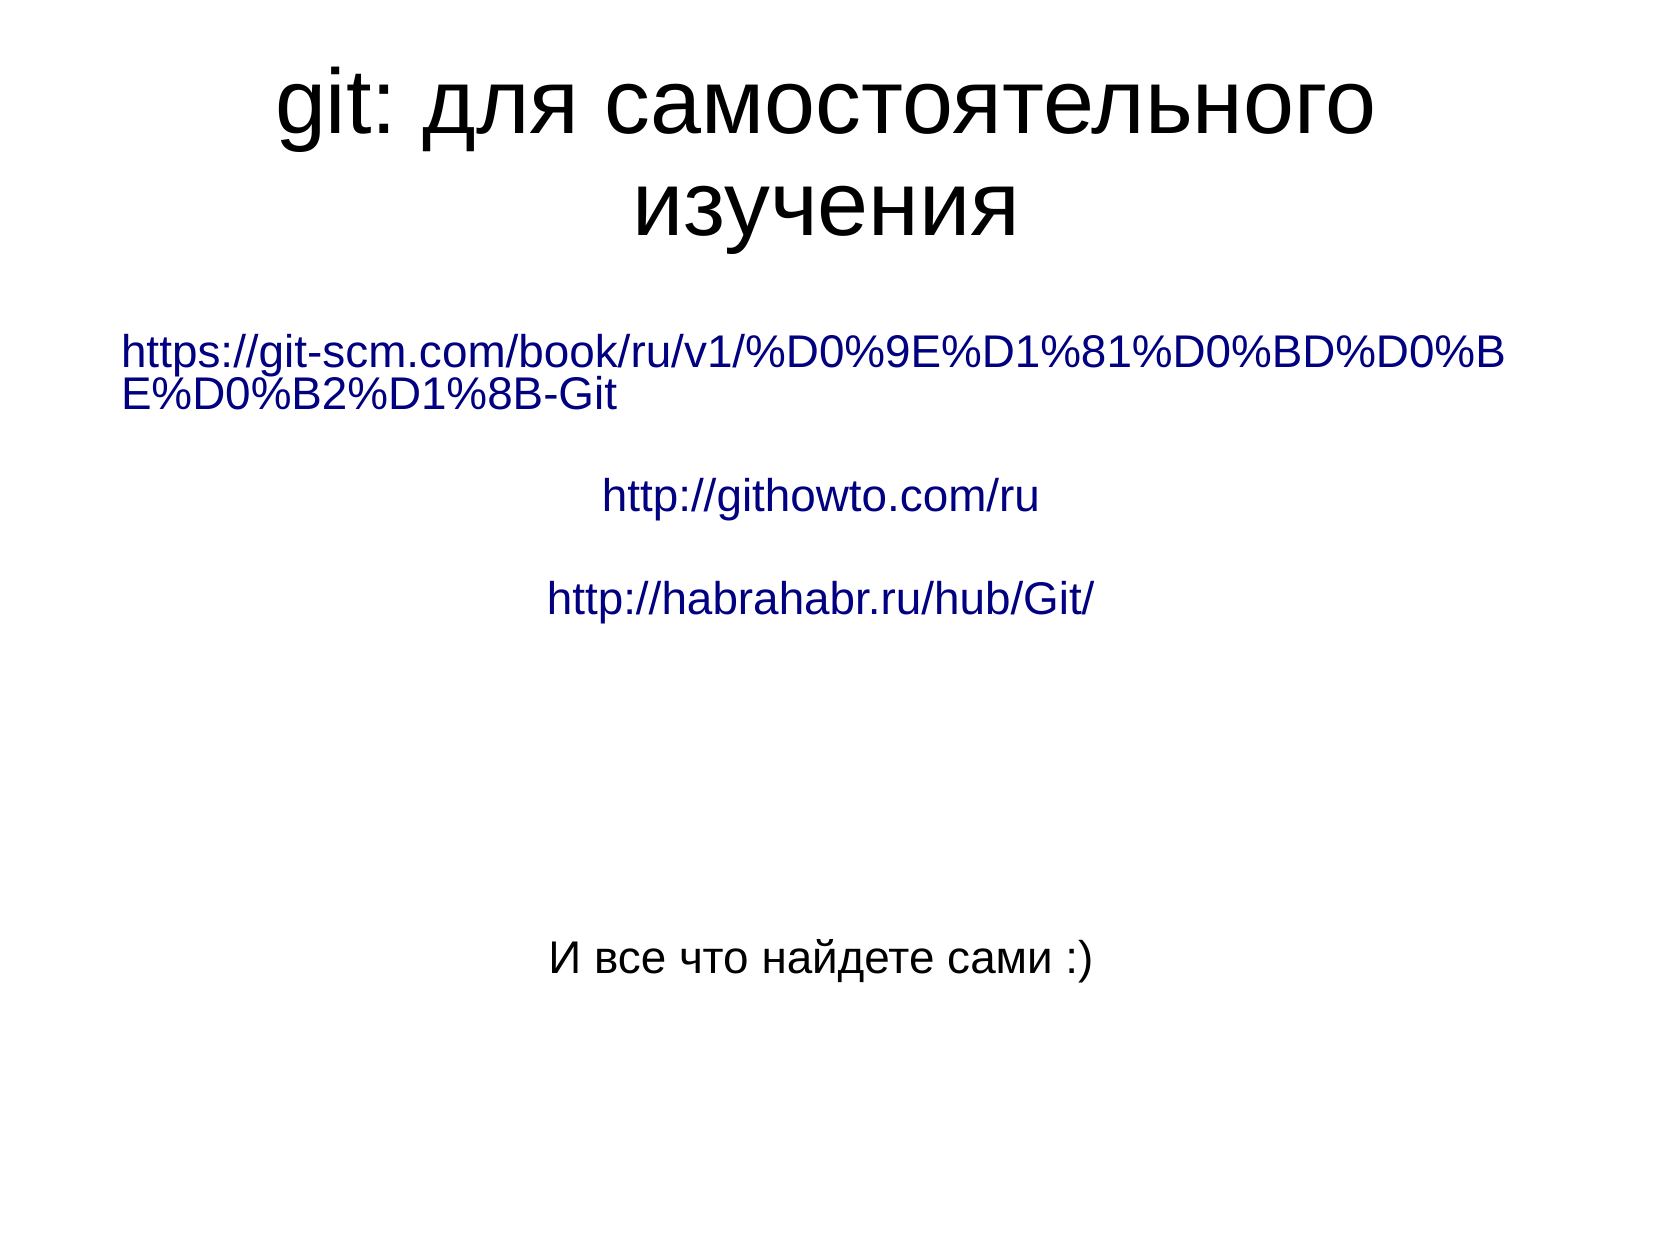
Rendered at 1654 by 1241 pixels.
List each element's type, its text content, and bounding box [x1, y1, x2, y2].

title git: для самостоятельного изучения [82, 49, 1571, 257]
text_box https://git-scm.com/book/ru/v1/%D0%9E%D1%81%D0%BD%D0%BE%D0%B2%D1%8B-Git http://githowto.com/ru http://habrahabr.ru/hub/Git/ И все что найдете сами :) [106, 318, 1536, 1206]
